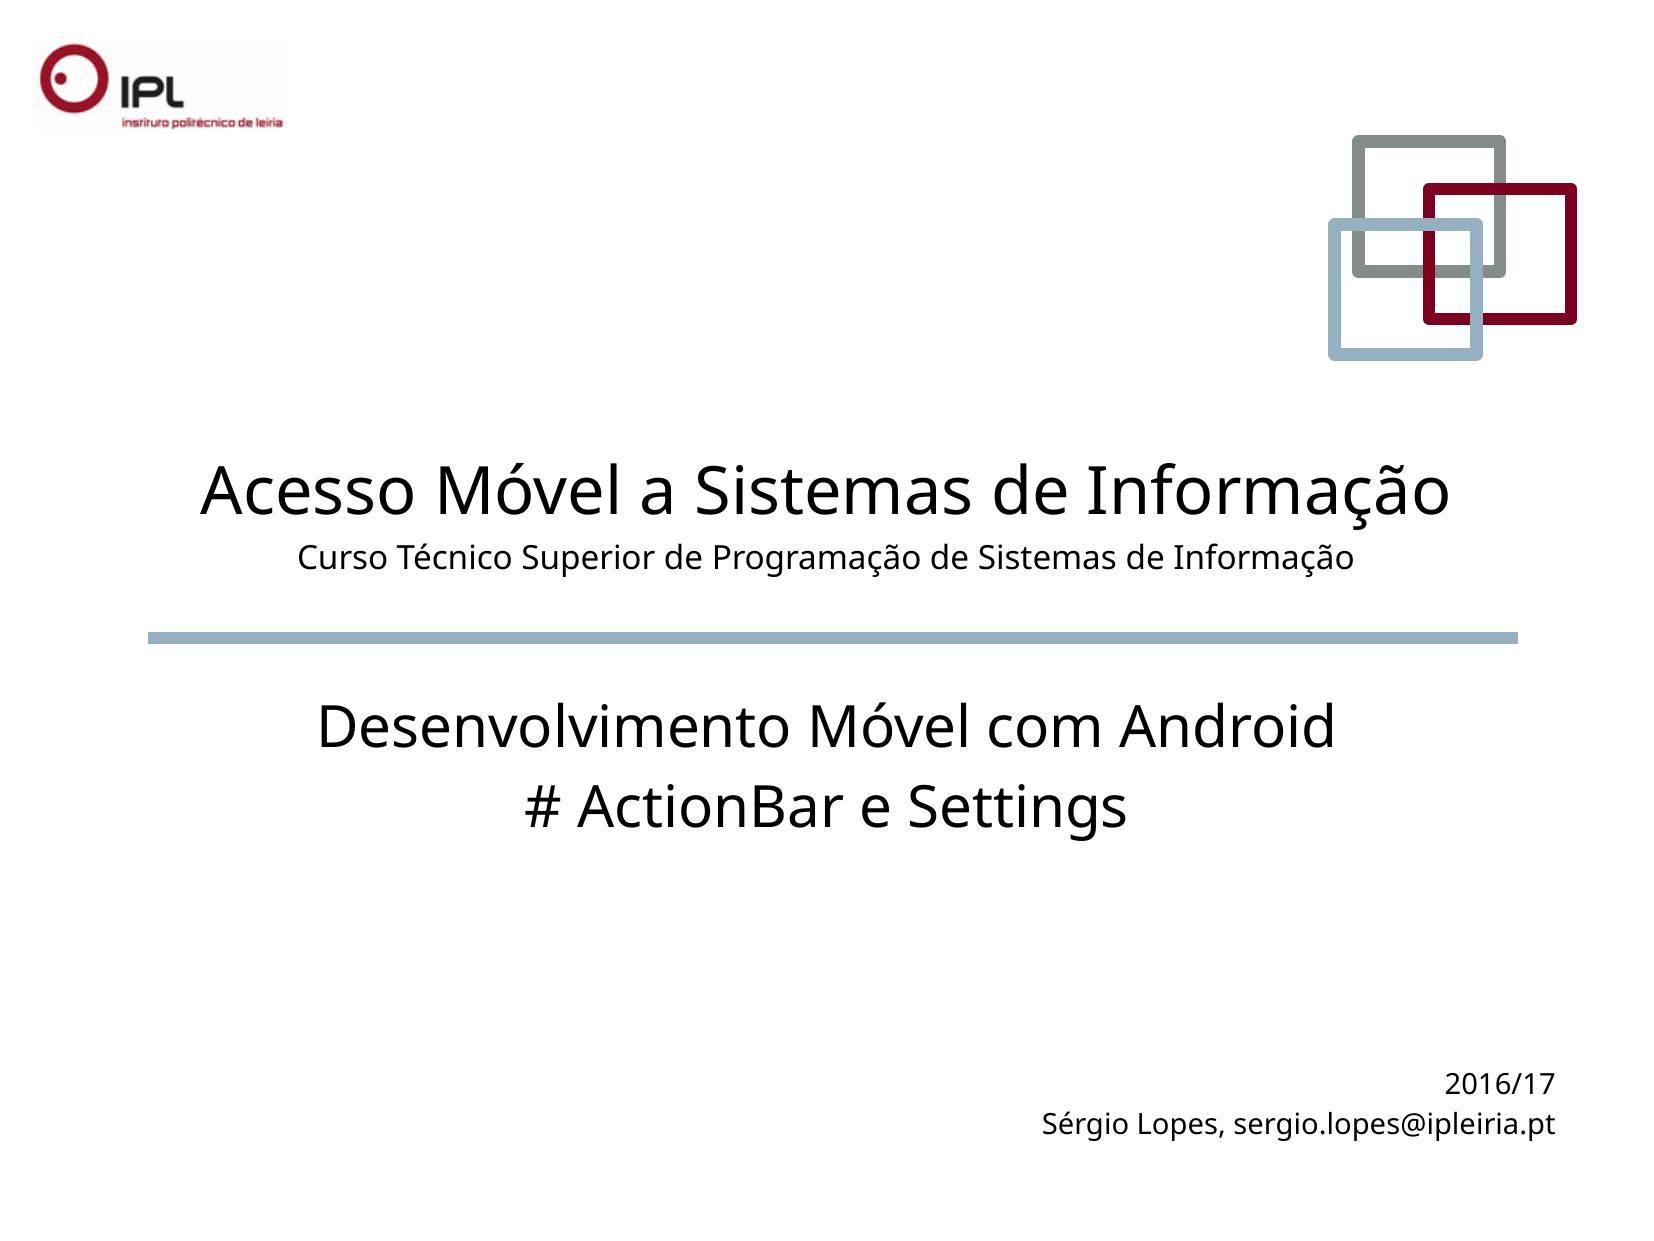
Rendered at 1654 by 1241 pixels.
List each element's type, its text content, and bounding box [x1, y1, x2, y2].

text_box Desenvolvimento Móvel com Android # ActionBar e Settings [183, 645, 1471, 885]
subtitle Acesso Móvel a Sistemas de Informação Curso Técnico Superior de Programação de Sistemas de Informação [183, 372, 1471, 632]
text_box 2016/17 Sérgio Lopes, sergio.lopes@ipleiria.pt [933, 1055, 1571, 1151]
picture [35, 41, 291, 133]
